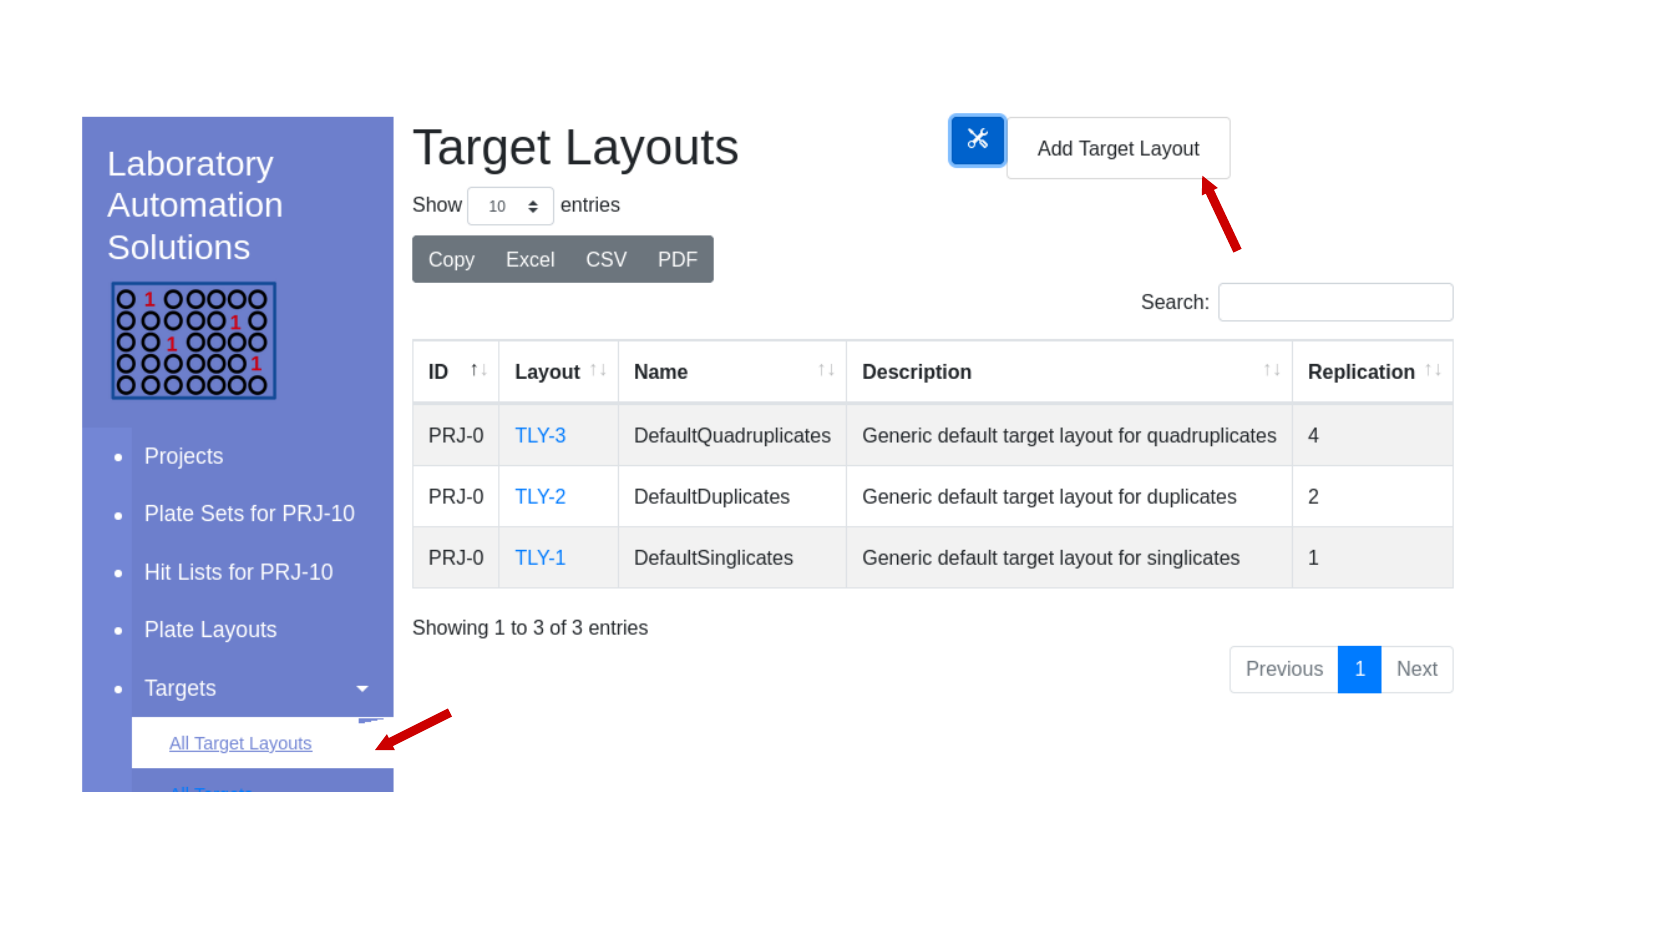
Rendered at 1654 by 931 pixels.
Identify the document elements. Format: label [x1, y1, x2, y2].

picture [76, 112, 1495, 792]
